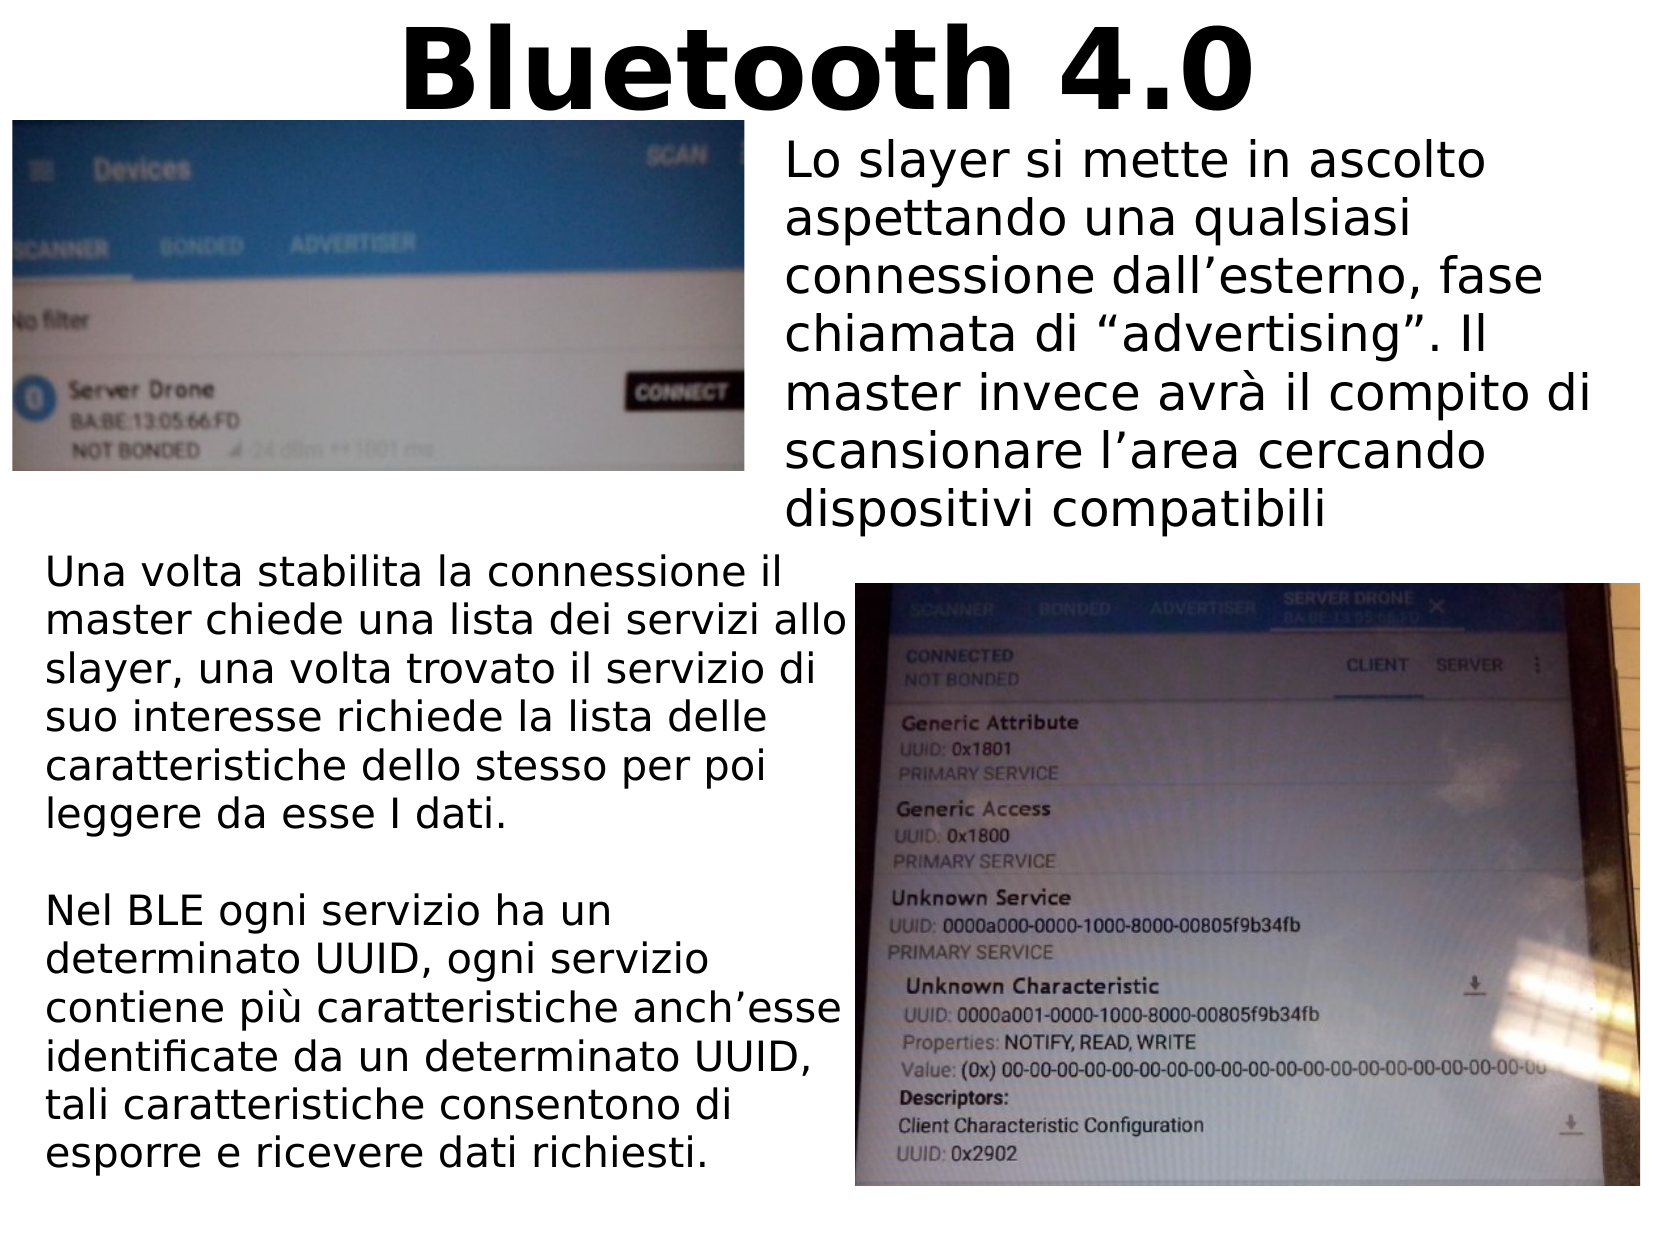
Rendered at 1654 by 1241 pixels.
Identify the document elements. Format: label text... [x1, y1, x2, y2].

text_box Una volta stabilita la connessione il master chiede una lista dei servizi allo slayer, una volta trovato il servizio di suo interesse richiede la lista delle caratteristiche dello stesso per poi leggere da esse I dati. Nel BLE ogni servizio ha un determinato UUID, ogni servizio contiene più caratteristiche anch’esse identificate da un determinato UUID, tali caratteristiche consentono di esporre e ricevere dati richiesti. [30, 540, 871, 1231]
picture [871, 604, 1641, 1186]
text_box Lo slayer si mette in ascolto aspettando una qualsiasi connessione dall’esterno, fase chiamata di “advertising”. Il master invece avrà il compito di scansionare l’area cercando dispositivi compatibili [770, 123, 1647, 604]
title Bluetooth 4.0 [82, 0, 1571, 174]
picture [12, 120, 745, 471]
